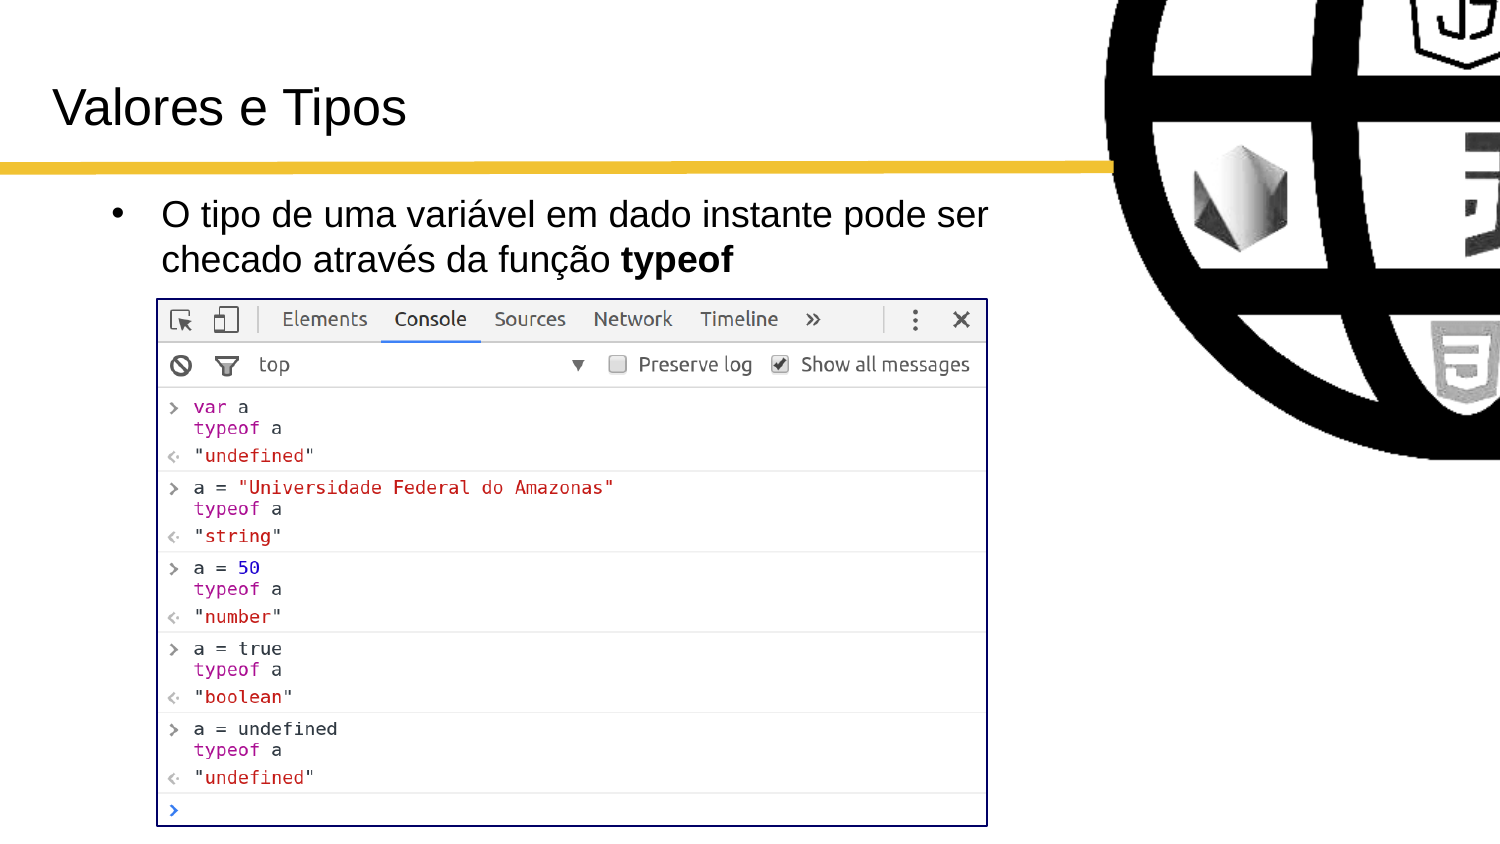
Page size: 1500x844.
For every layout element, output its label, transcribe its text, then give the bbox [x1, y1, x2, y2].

picture [1078, 0, 1500, 532]
picture [158, 299, 987, 826]
text_box Valores e Tipos [37, 33, 1463, 175]
text_box O tipo de uma variável em dado instante pode ser checado através da função typeof [89, 182, 1108, 790]
